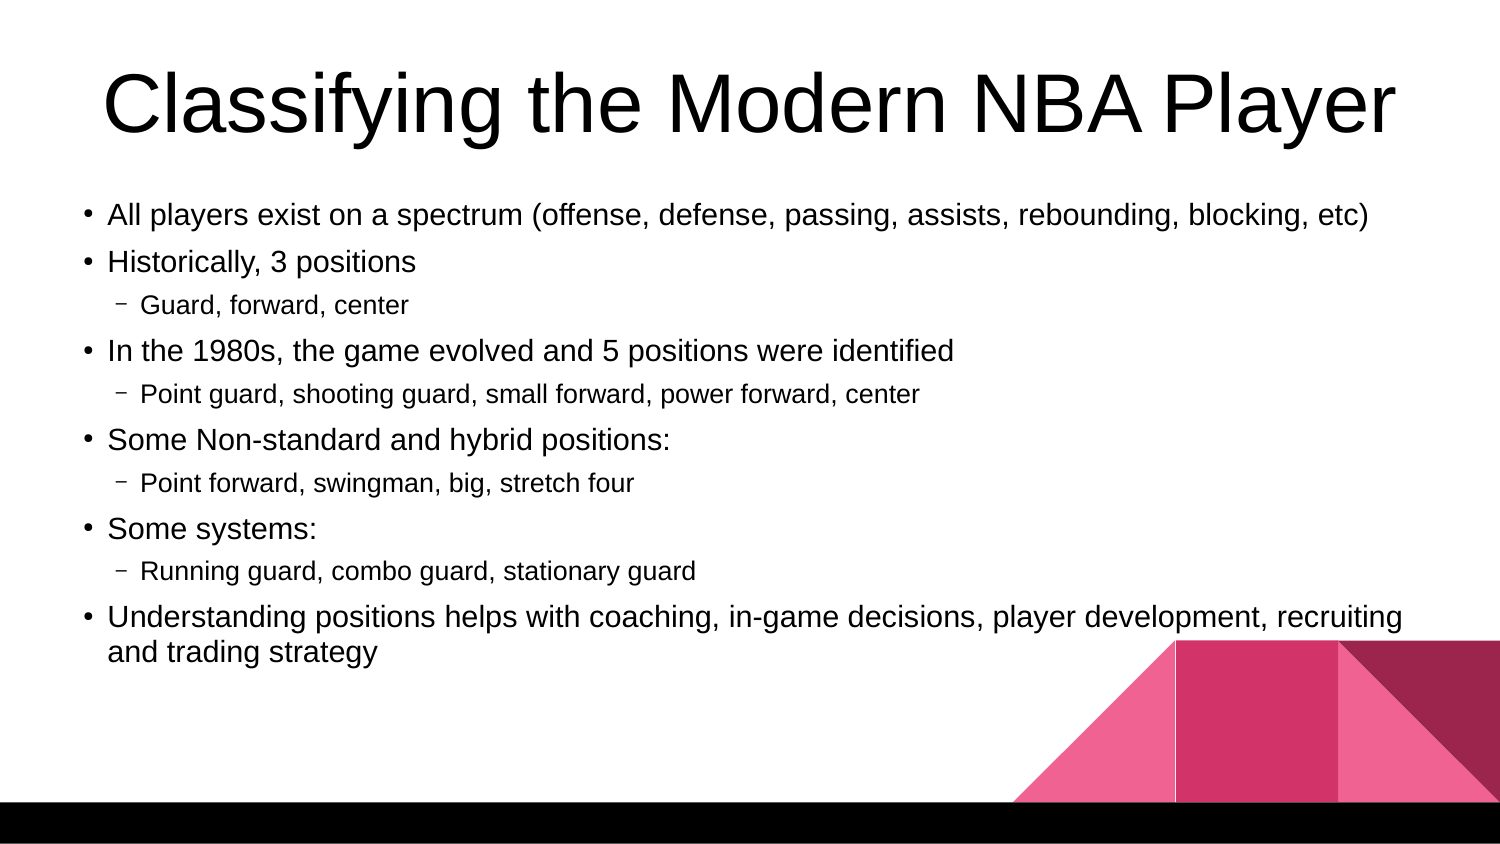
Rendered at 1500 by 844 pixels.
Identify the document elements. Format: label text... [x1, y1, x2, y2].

title Classifying the Modern NBA Player [75, 33, 1425, 175]
list All players exist on a spectrum (offense, defense, passing, assists, rebounding, blocking, etc) Historically, 3 positions Guard, forward, center In the 1980s, the game evolved and 5 positions were identified Point guard, shooting guard, small forward, power forward, center Some Non-standard and hybrid positions: Point forward, swingman, big, stretch four Some systems: Running guard, combo guard, stationary guard Understanding positions helps with coaching, in-game decisions, player development, recruiting and trading strategy [75, 197, 1425, 687]
